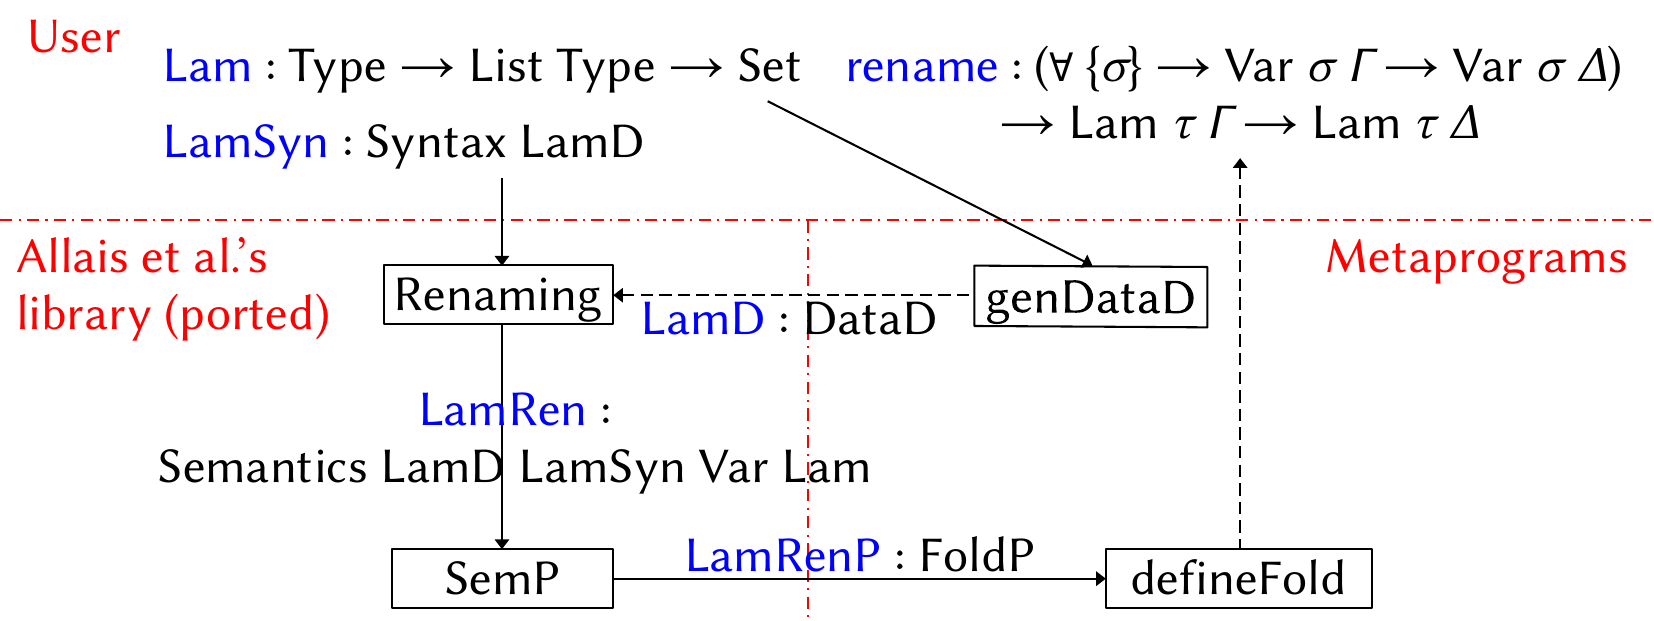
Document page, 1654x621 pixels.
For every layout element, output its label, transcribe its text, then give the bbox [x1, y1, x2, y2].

text_box rename : (∀ {σ} → Var σ Γ → Var σ Δ) → Lam τ Γ → Lam τ Δ [826, 133, 877, 159]
text_box LamD : DataD [612, 282, 967, 355]
text_box LamSyn : Syntax LamD [147, 105, 739, 179]
text_box Renaming [383, 264, 614, 324]
text_box SemP [392, 549, 613, 609]
text_box Lam : Type → List Type → Set [147, 29, 821, 102]
text_box LamRenP : FoldP [669, 519, 1065, 592]
text_box LamRen : Semantics LamD LamSyn Var Lam [109, 373, 920, 502]
text_box Allais et al.’s library (ported) [1, 220, 355, 355]
text_box User [0, 0, 148, 72]
text_box genDataD [974, 265, 1208, 328]
text_box rename : (∀ {σ} → Var σ Γ → Var σ Δ) → Lam τ Γ → Lam τ Δ [826, 29, 1654, 159]
text_box Metaprograms [1299, 220, 1654, 296]
text_box defineFold [1105, 549, 1372, 609]
